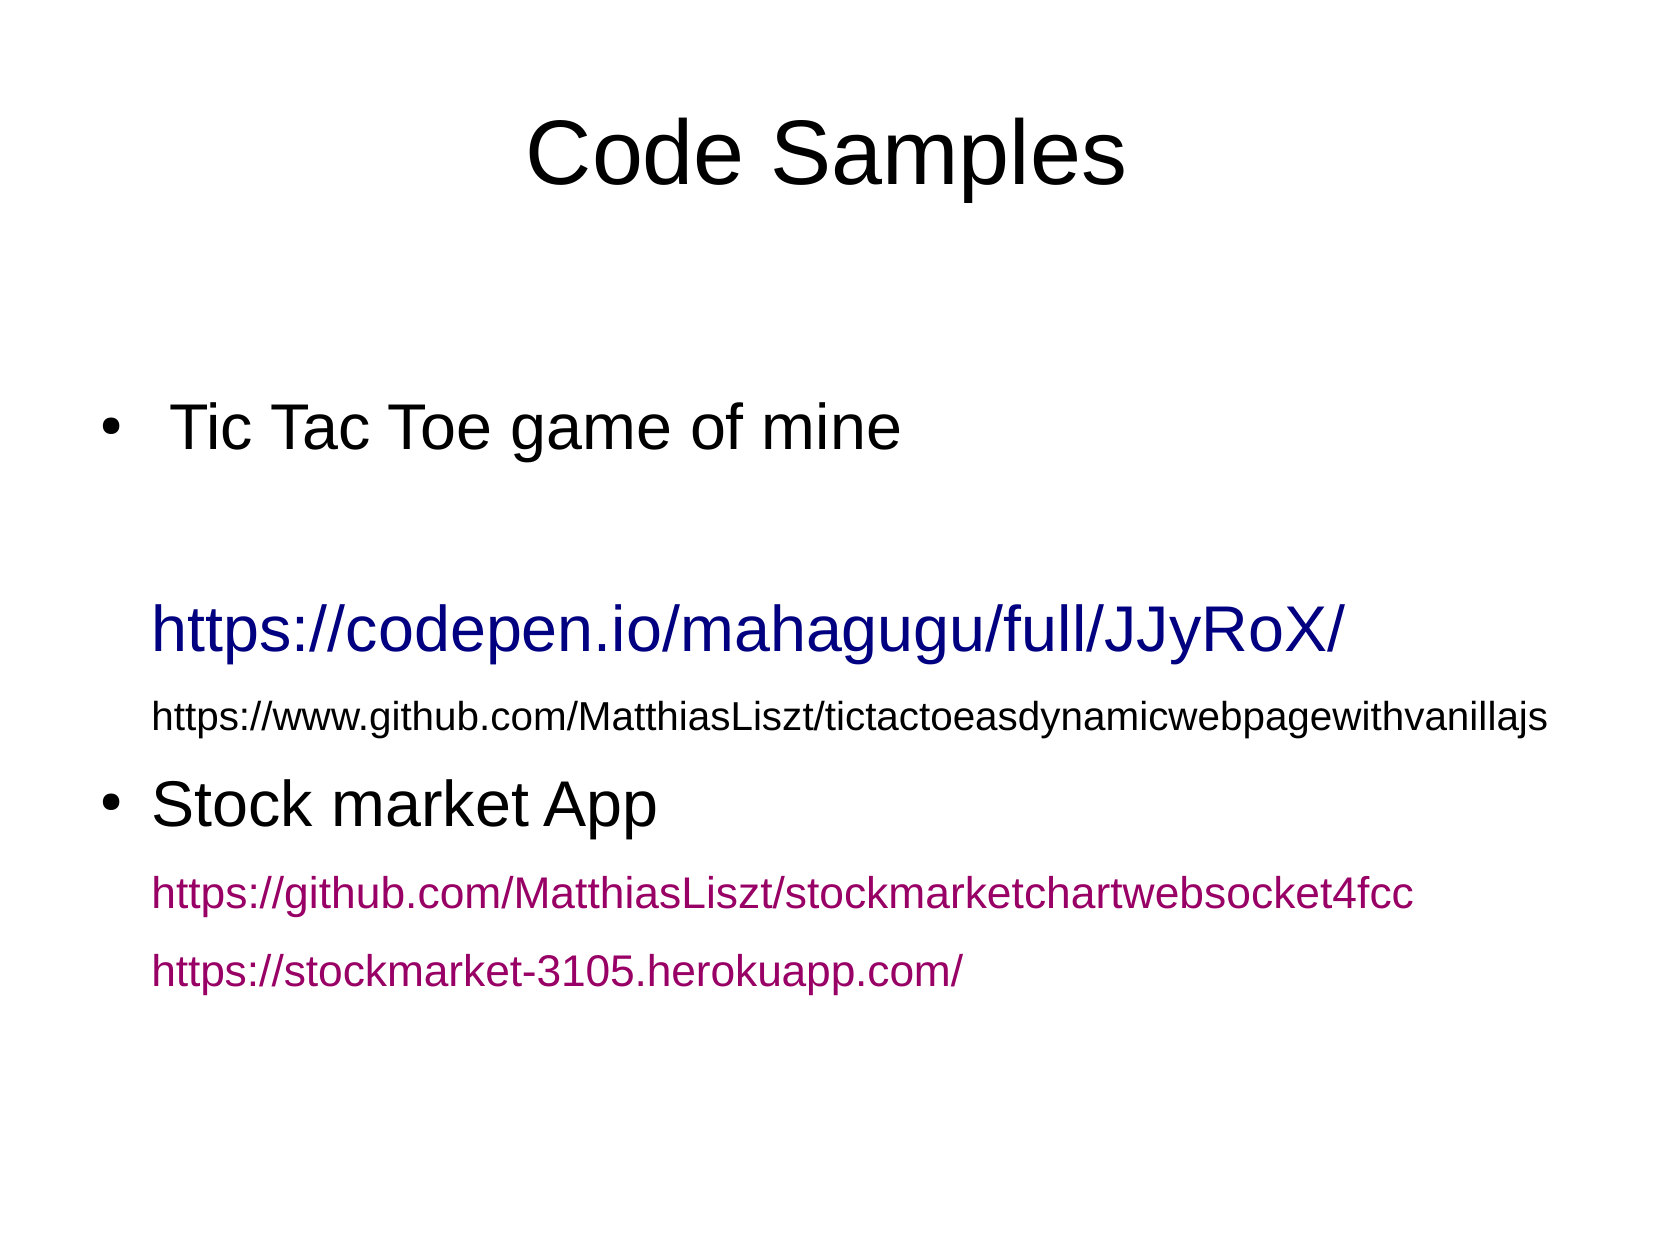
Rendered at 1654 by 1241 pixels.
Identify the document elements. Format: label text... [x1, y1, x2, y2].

title Code Samples [82, 49, 1571, 257]
list Tic Tac Toe game of mine https://codepen.io/mahagugu/full/JJyRoX/ https://www.github.com/MatthiasLiszt/tictactoeasdynamicwebpagewithvanillajs Stock market App https://github.com/MatthiasLiszt/stockmarketchartwebsocket4fcc https://stockmarket-3105.herokuapp.com/ [82, 290, 1571, 1010]
